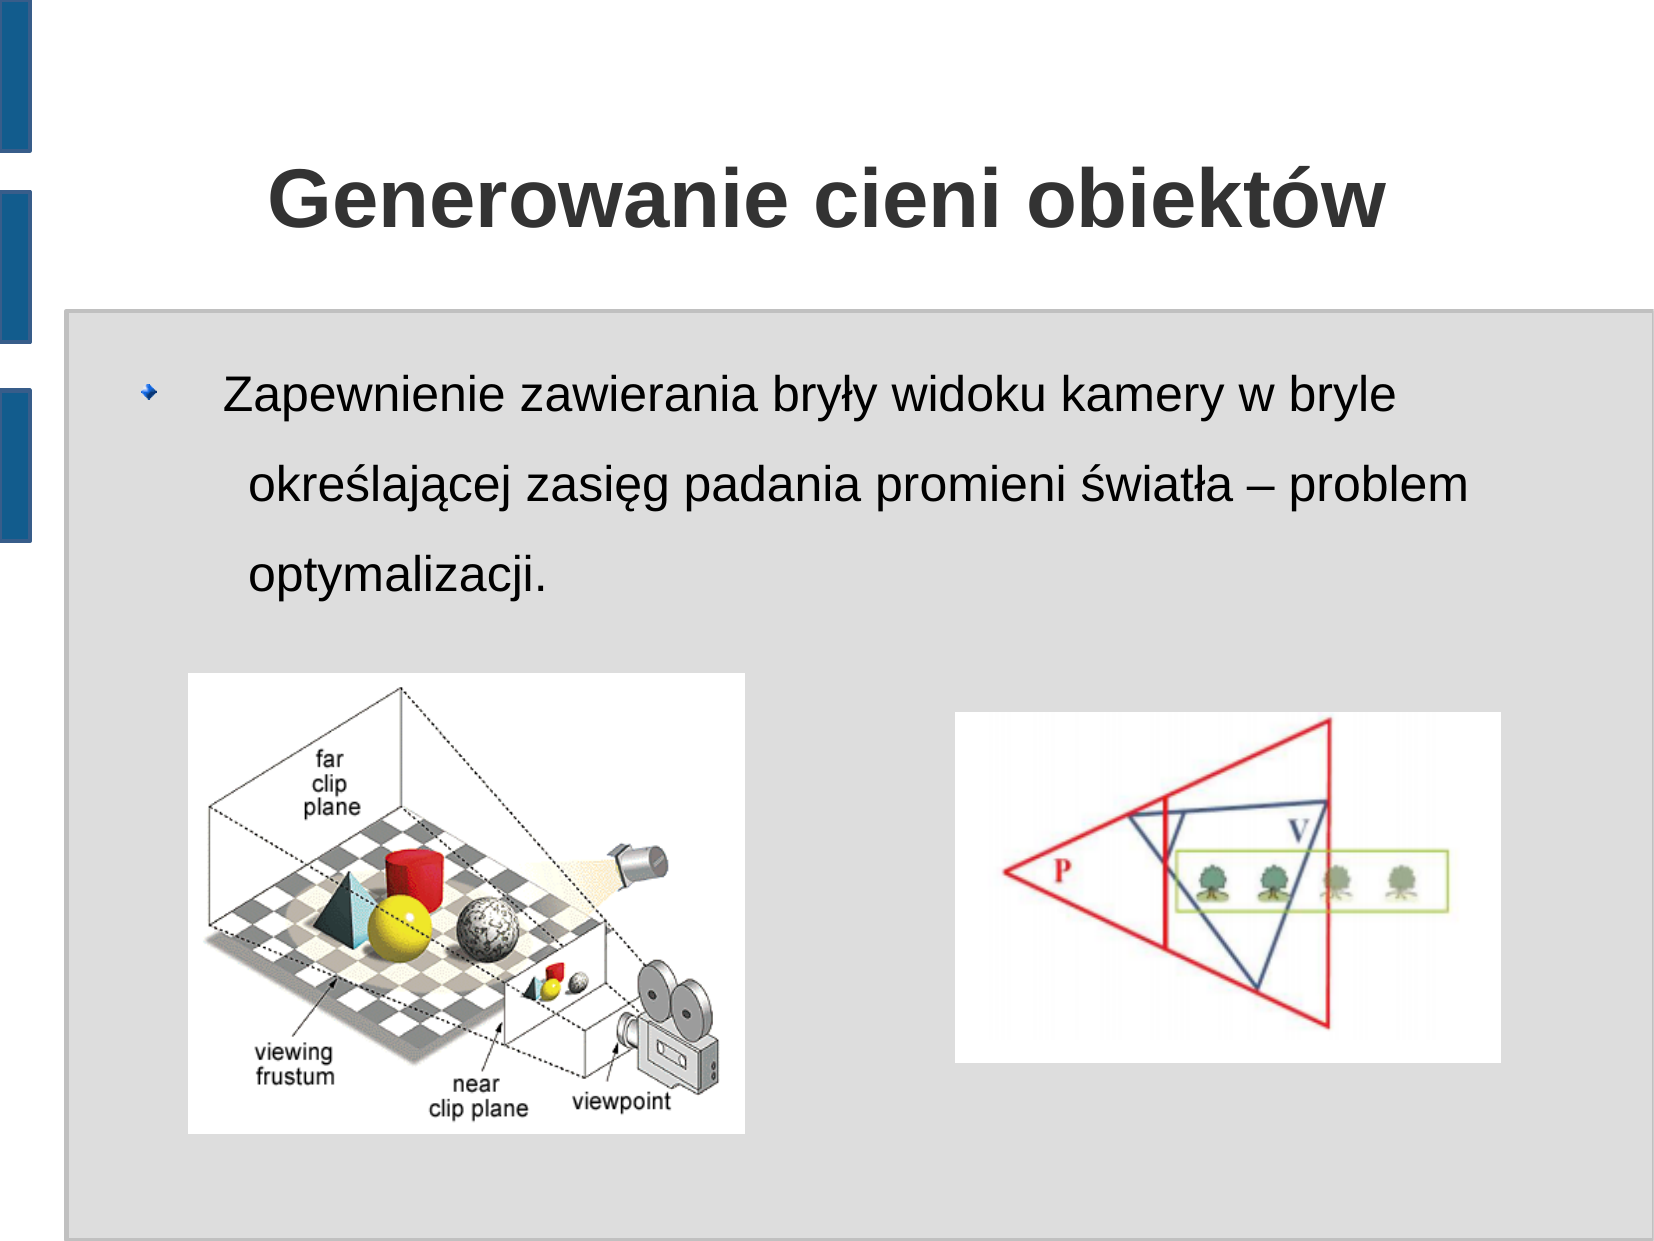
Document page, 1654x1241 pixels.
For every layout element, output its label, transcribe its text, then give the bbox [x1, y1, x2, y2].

list Zapewnienie zawierania bryły widoku kamery w bryle określającej zasięg padania promieni światła – problem optymalizacji. [106, 271, 1519, 1182]
picture [955, 712, 1501, 1063]
title Generowanie cieni obiektów [121, 91, 1534, 299]
picture [188, 673, 745, 1134]
